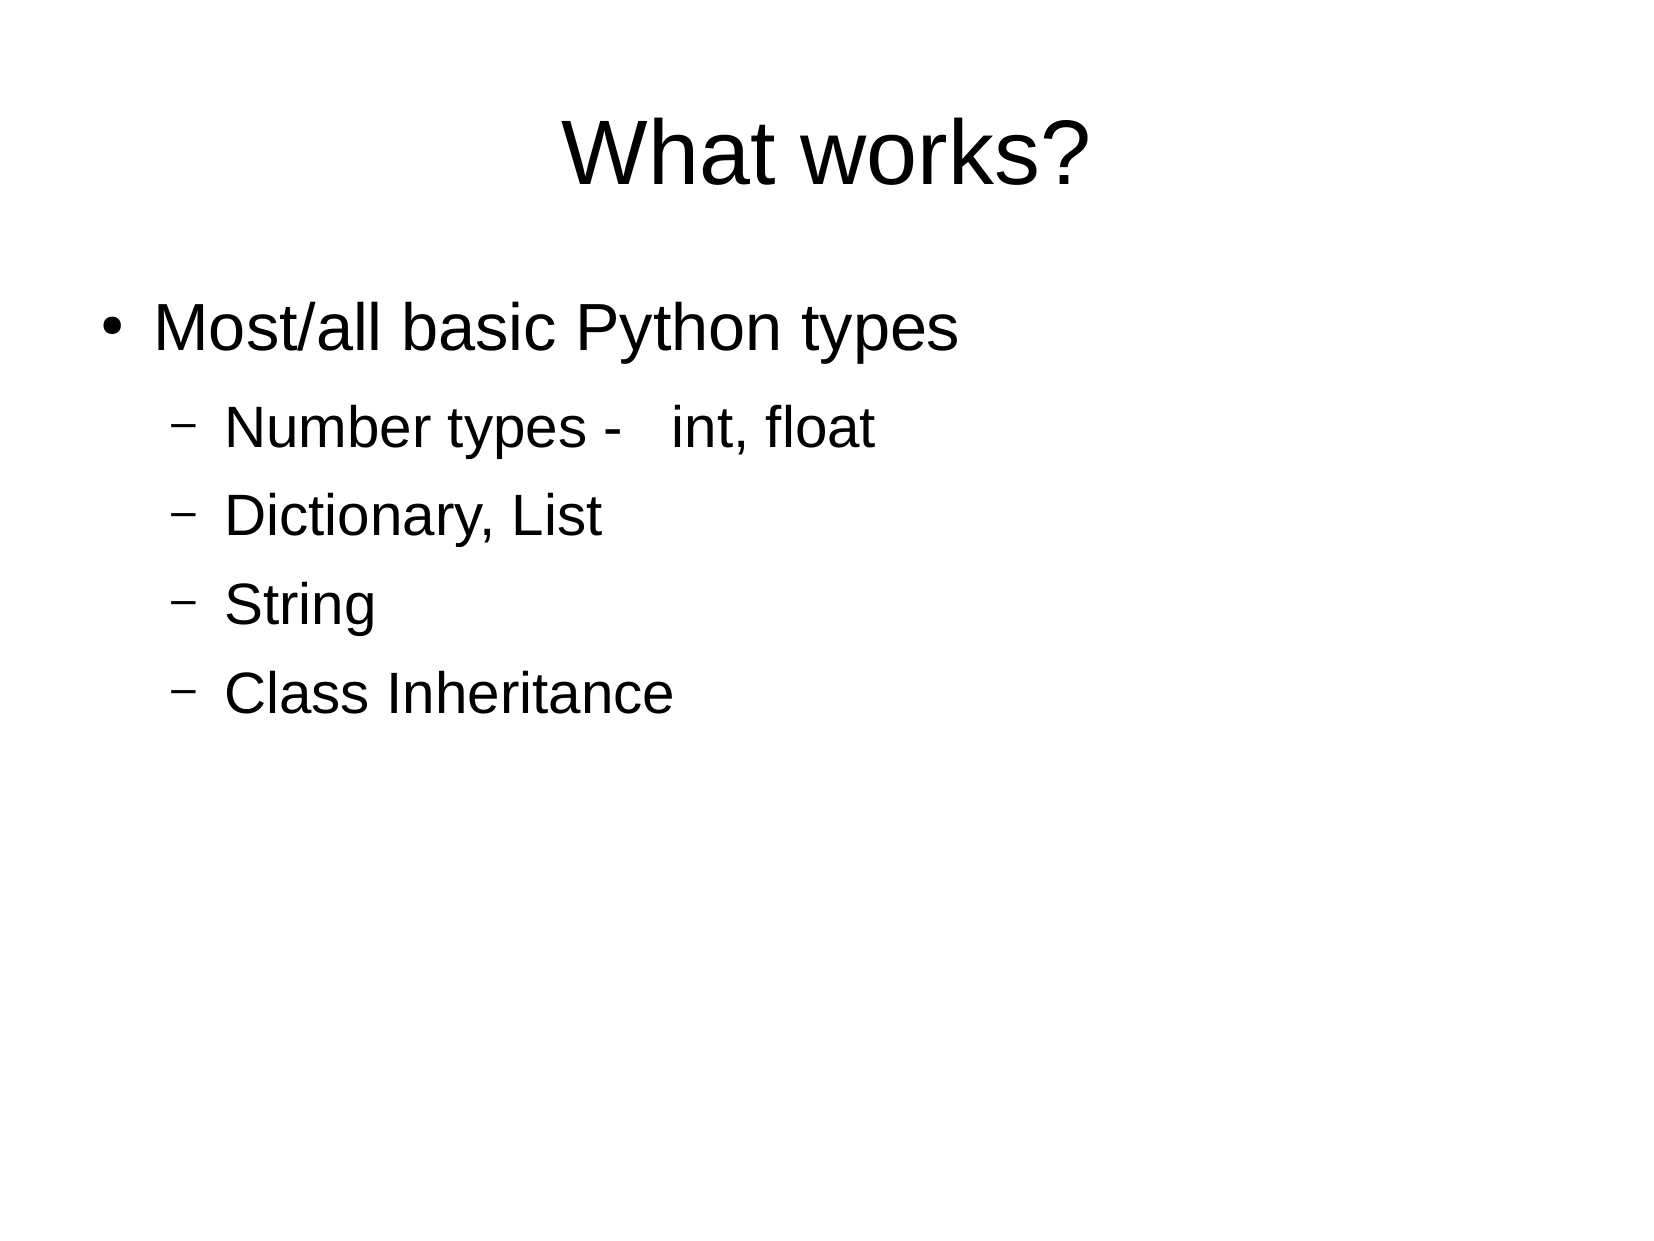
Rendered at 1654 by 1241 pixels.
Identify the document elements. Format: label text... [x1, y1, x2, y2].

list Most/all basic Python types Number types - int, float Dictionary, List String Class Inheritance [82, 290, 1571, 1010]
title What works? [82, 49, 1571, 257]
